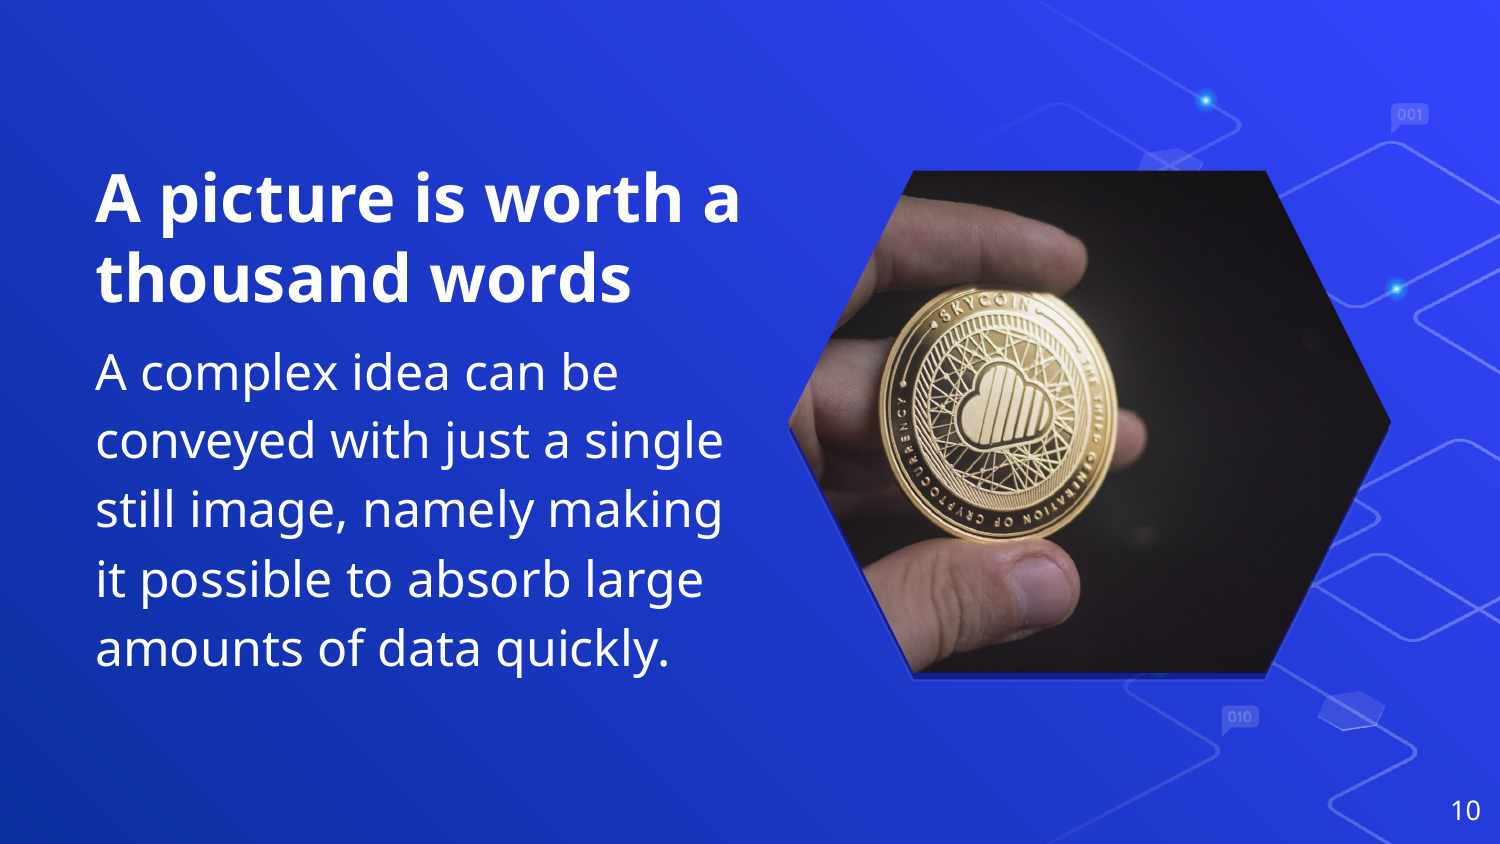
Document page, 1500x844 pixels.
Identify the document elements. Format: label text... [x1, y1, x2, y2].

text_box [788, 170, 1392, 673]
list A complex idea can be conveyed with just a single still image, namely making it possible to absorb large amounts of data quickly. [95, 331, 755, 684]
picture [0, 0, 1500, 844]
slide_number 4 [1391, 779, 1482, 844]
title A picture is worth a thousand words [95, 160, 755, 316]
